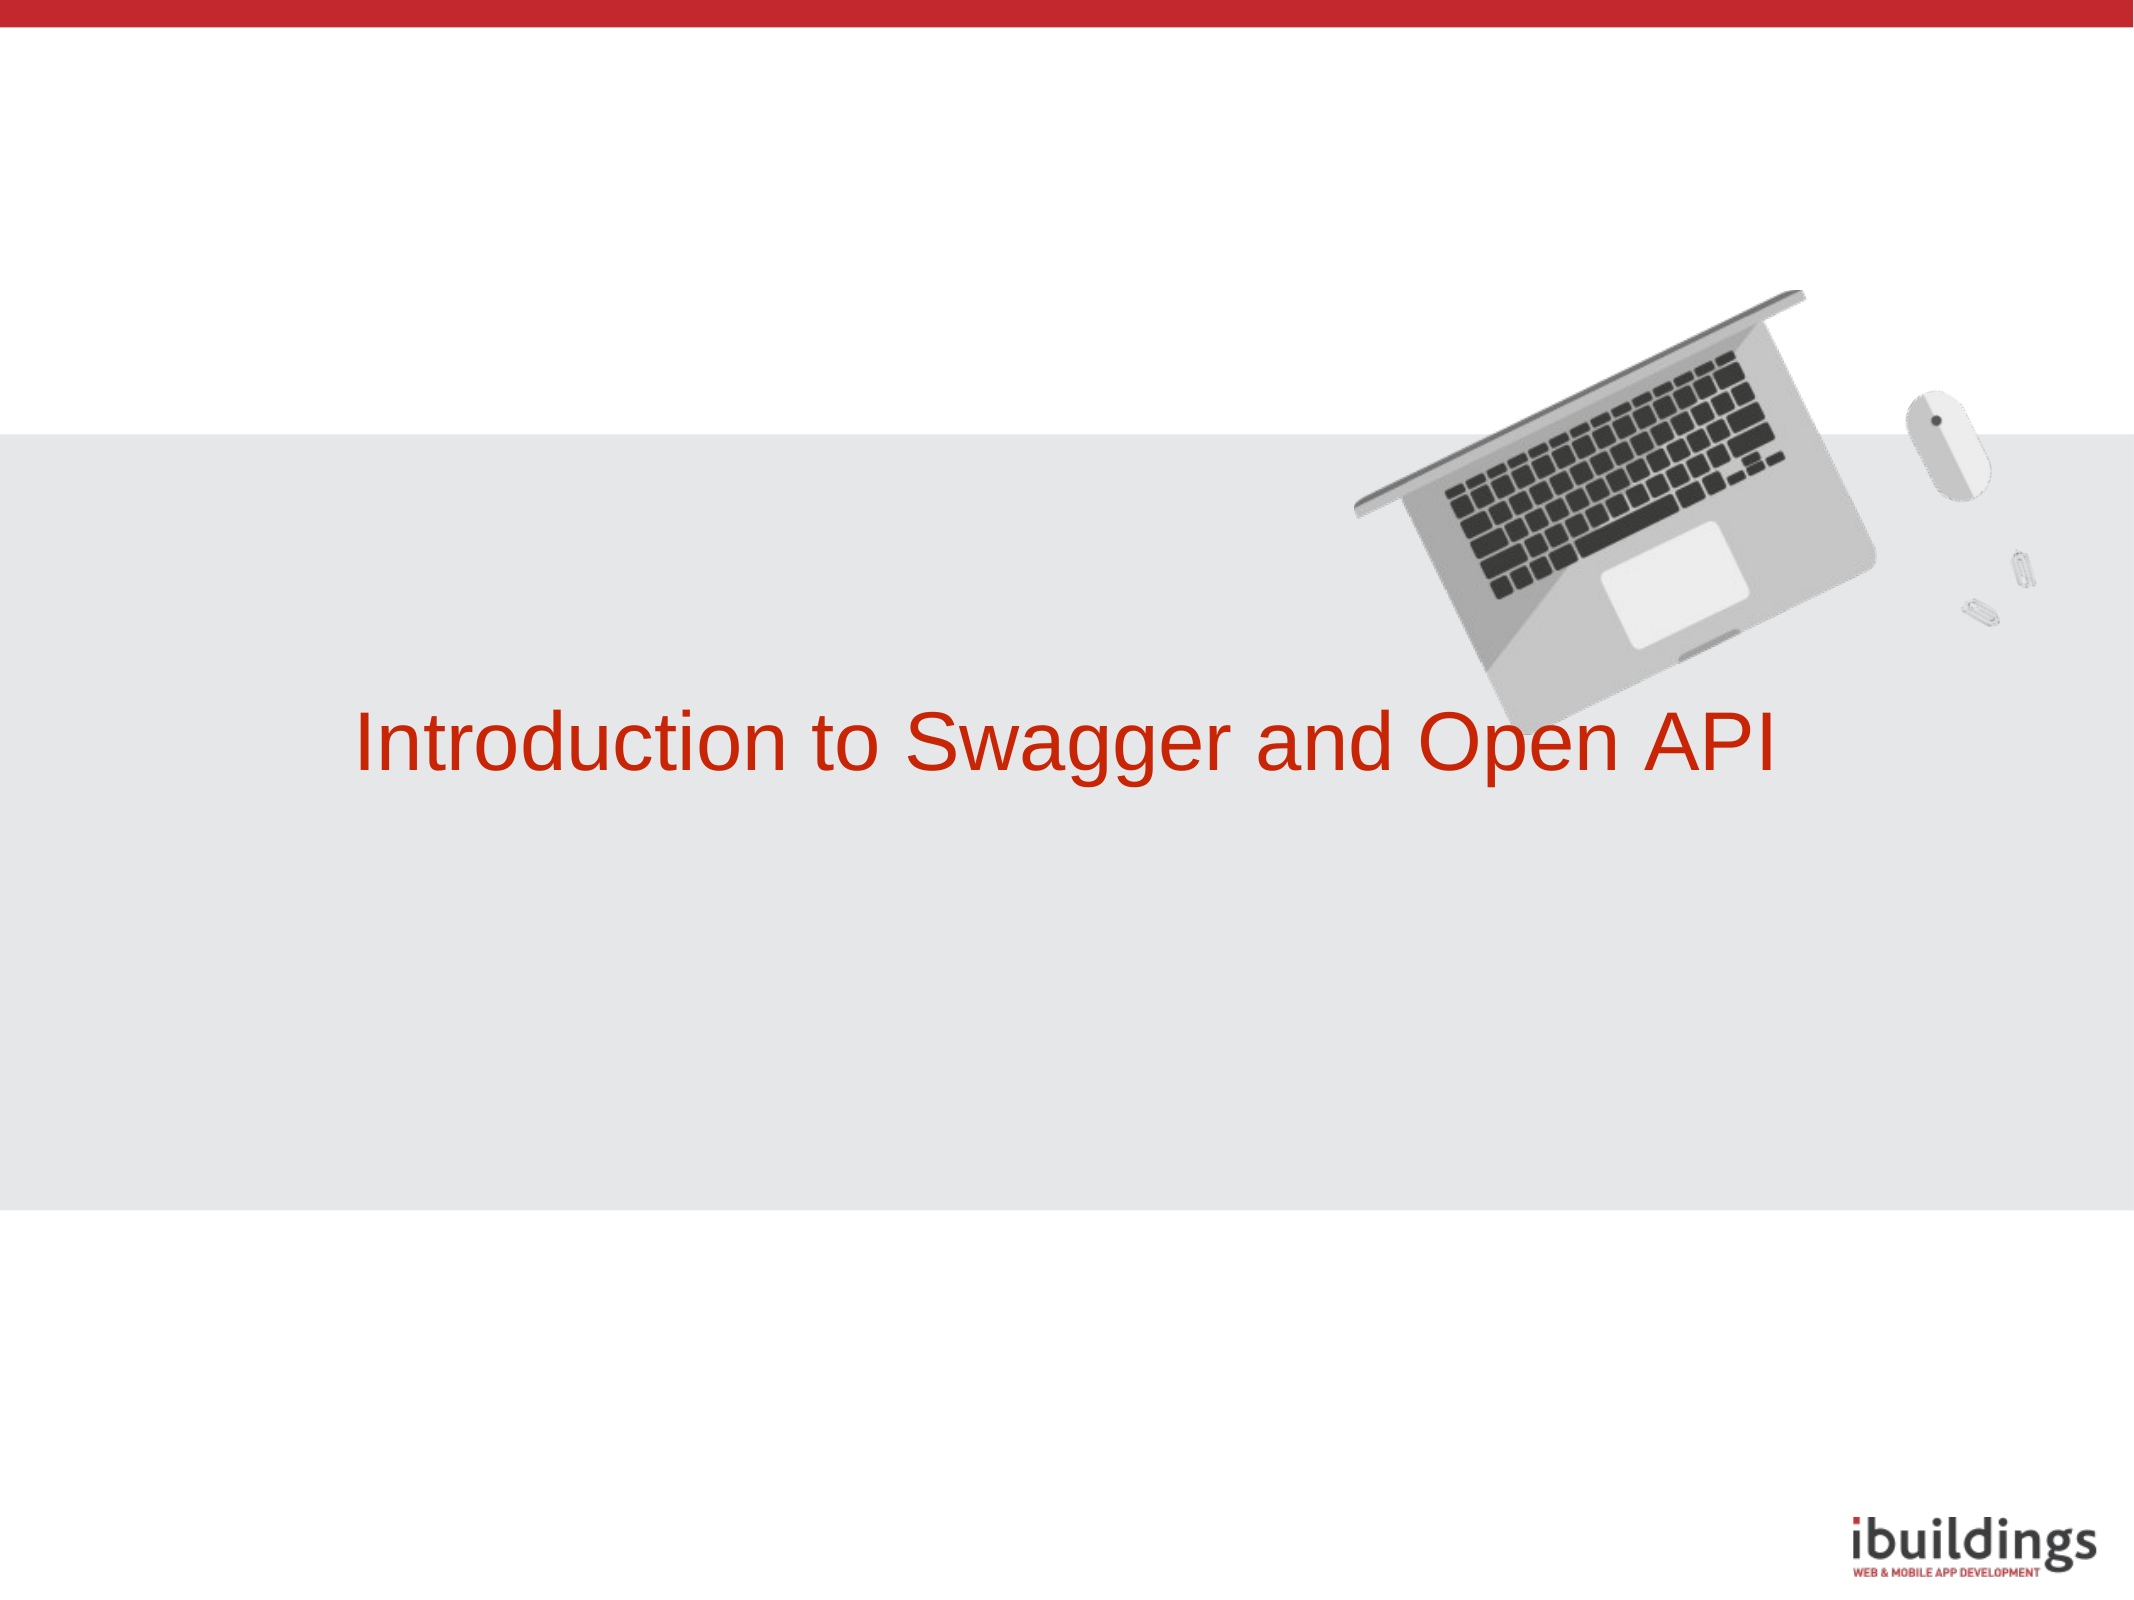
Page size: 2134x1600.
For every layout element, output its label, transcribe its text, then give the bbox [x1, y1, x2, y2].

picture [1853, 1517, 2099, 1577]
text_box Introduction to Swagger and Open API [0, 679, 2134, 796]
picture [1354, 290, 2036, 679]
picture [1960, 593, 2000, 633]
picture [2003, 549, 2045, 591]
